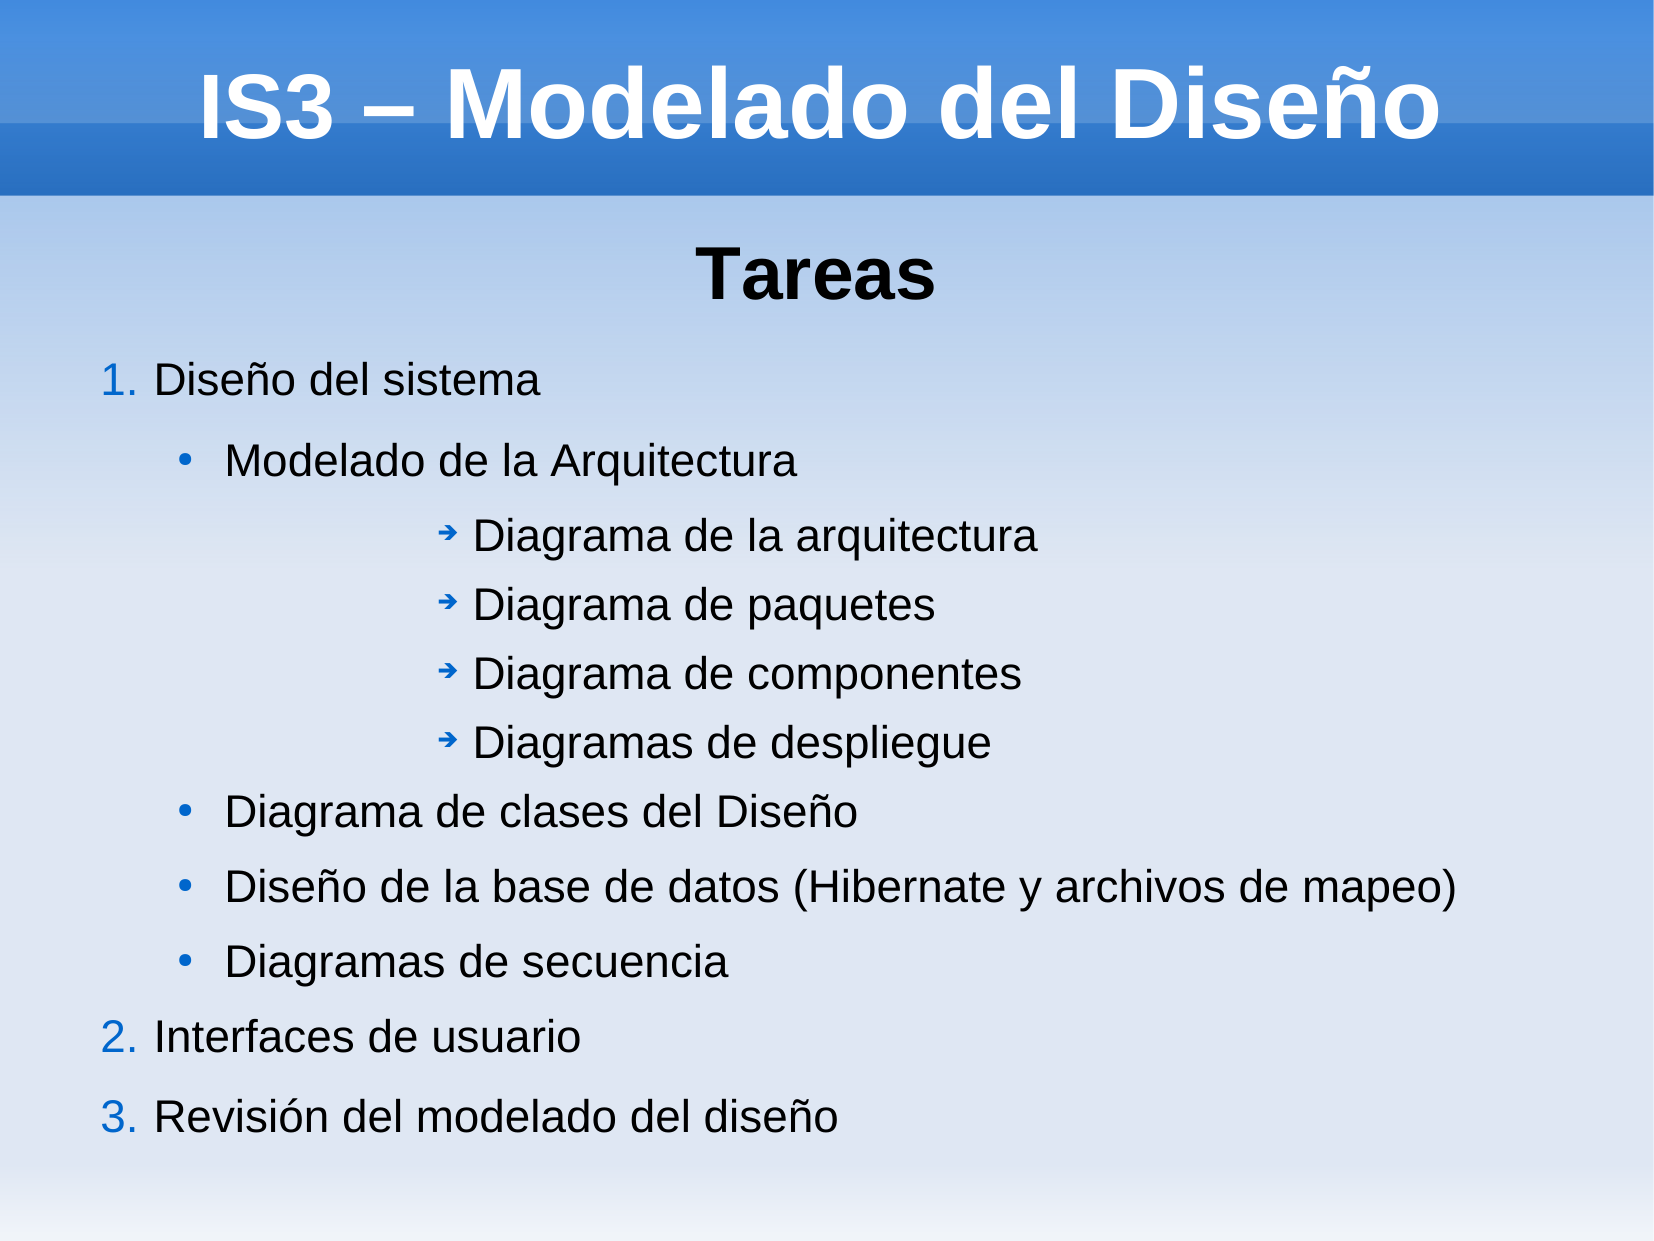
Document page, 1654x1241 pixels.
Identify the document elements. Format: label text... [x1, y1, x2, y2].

picture [0, 0, 1654, 1241]
text_box Tareas [59, 224, 1595, 324]
title IS3 – Modelado del Diseño [76, 0, 1565, 208]
list Diseño del sistema Modelado de la Arquitectura Diagrama de la arquitectura Diagrama de paquetes Diagrama de componentes Diagramas de despliegue Diagrama de clases del Diseño Diseño de la base de datos (Hibernate y archivos de mapeo) Diagramas de secuencia Interfaces de usuario Revisión del modelado del diseño [82, 354, 1565, 1141]
